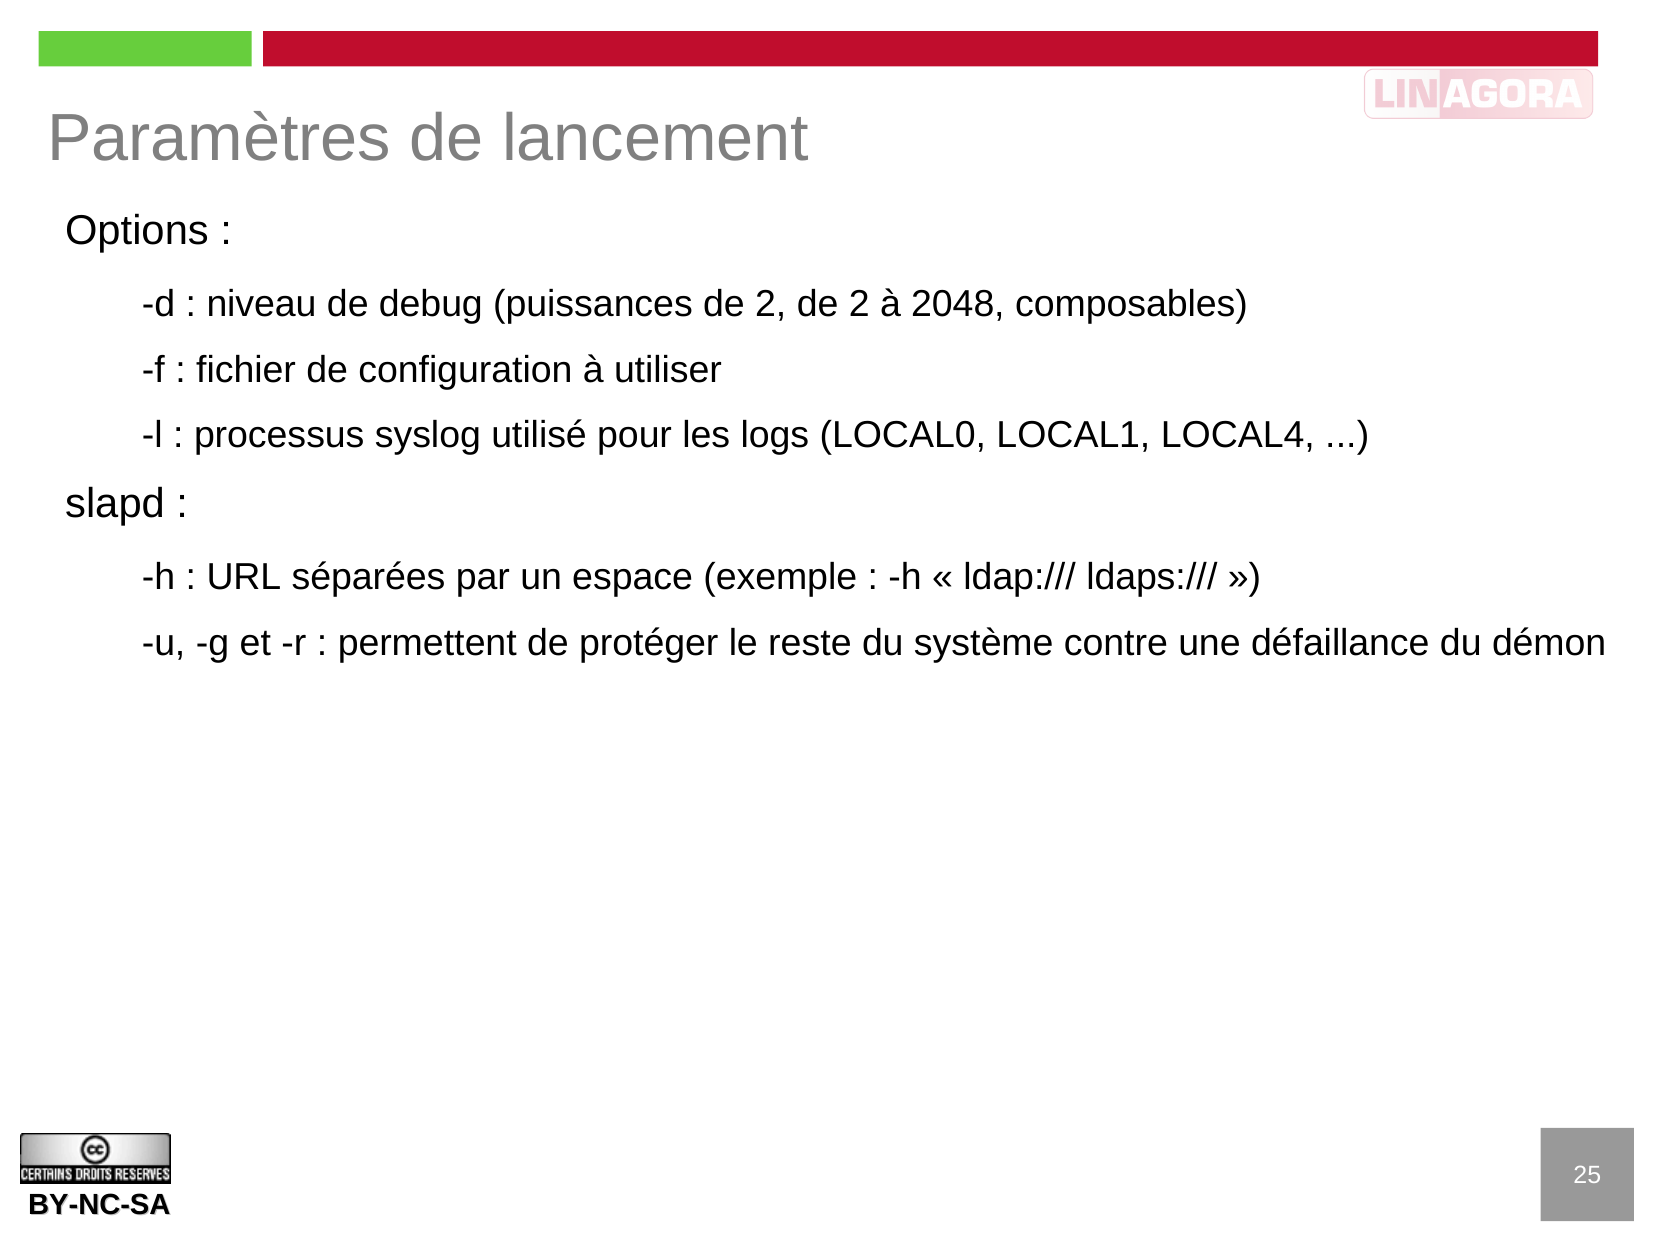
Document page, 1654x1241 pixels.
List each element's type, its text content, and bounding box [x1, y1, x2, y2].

picture [20, 1133, 171, 1184]
title Paramètres de lancement [47, 97, 1447, 178]
list Options : -d : niveau de debug (puissances de 2, de 2 à 2048, composables) -f : fichier de configuration à utiliser -l : processus syslog utilisé pour les logs (LOCAL0, LOCAL1, LOCAL4, ...) slapd : -h : URL séparées par un espace (exemple : -h « ldap:/// ldaps:/// ») -u, -g et -r : permettent de protéger le reste du système contre une défaillance du démon [47, 206, 1625, 1093]
